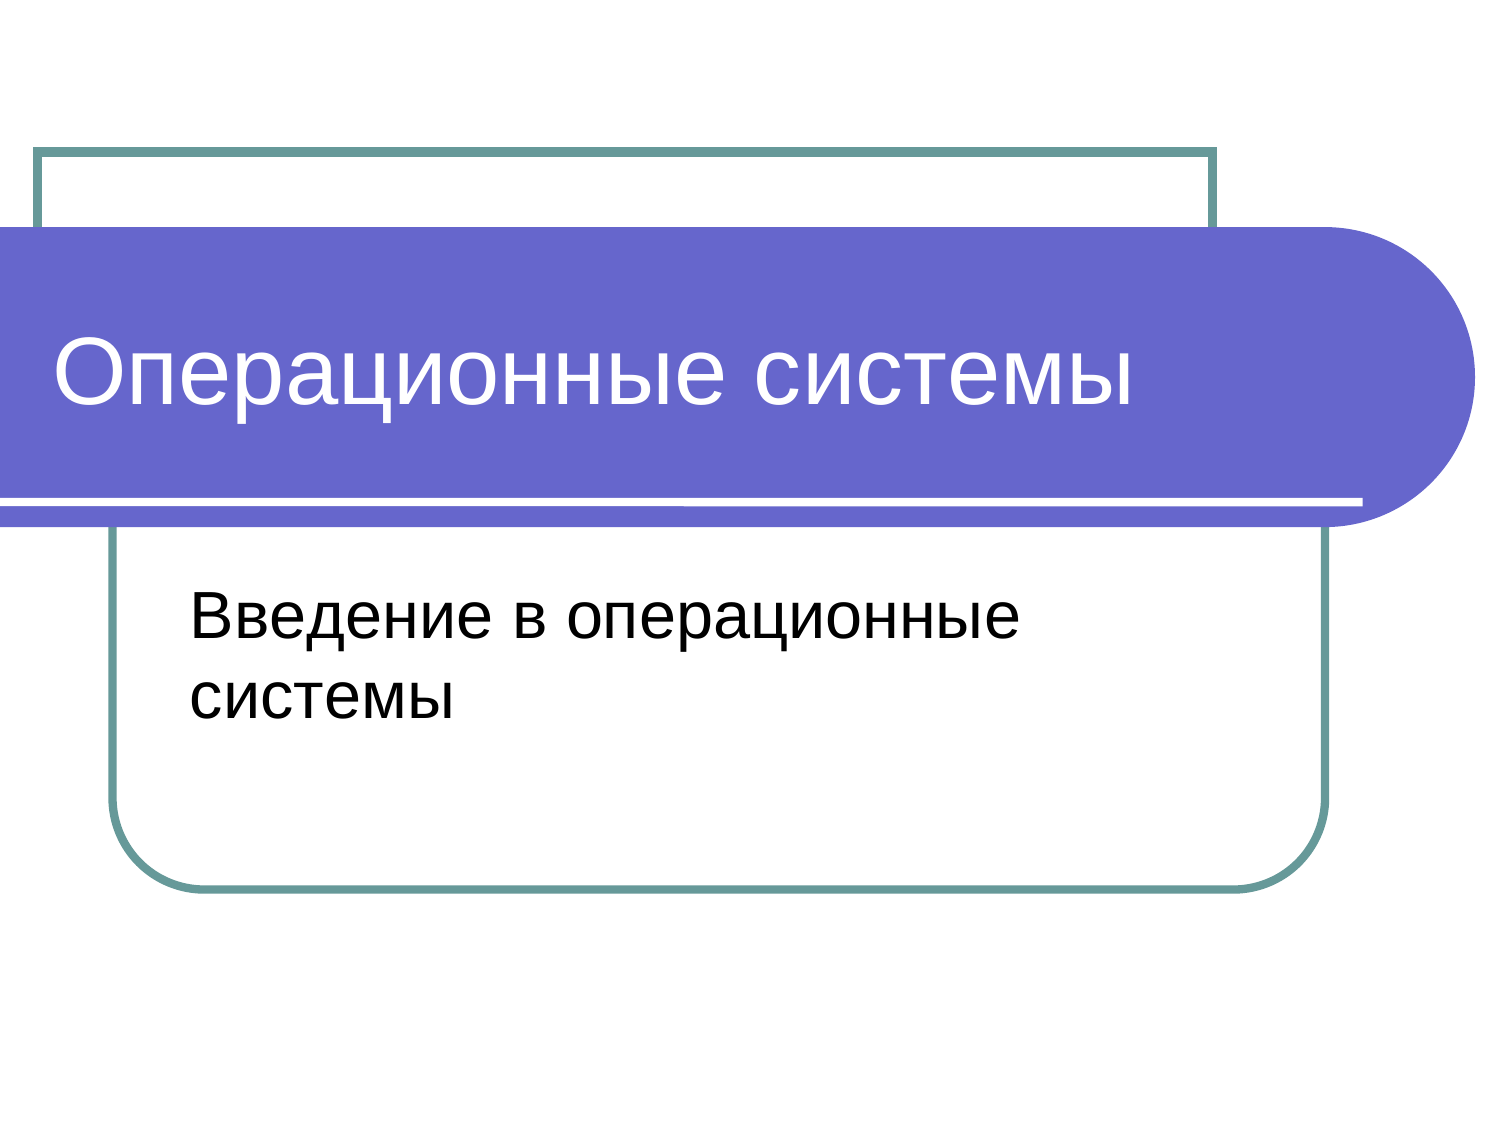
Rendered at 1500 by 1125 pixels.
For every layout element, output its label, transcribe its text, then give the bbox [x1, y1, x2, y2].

subtitle Введение в операционные системы [174, 564, 1263, 840]
title Операционные системы [37, 234, 1363, 499]
